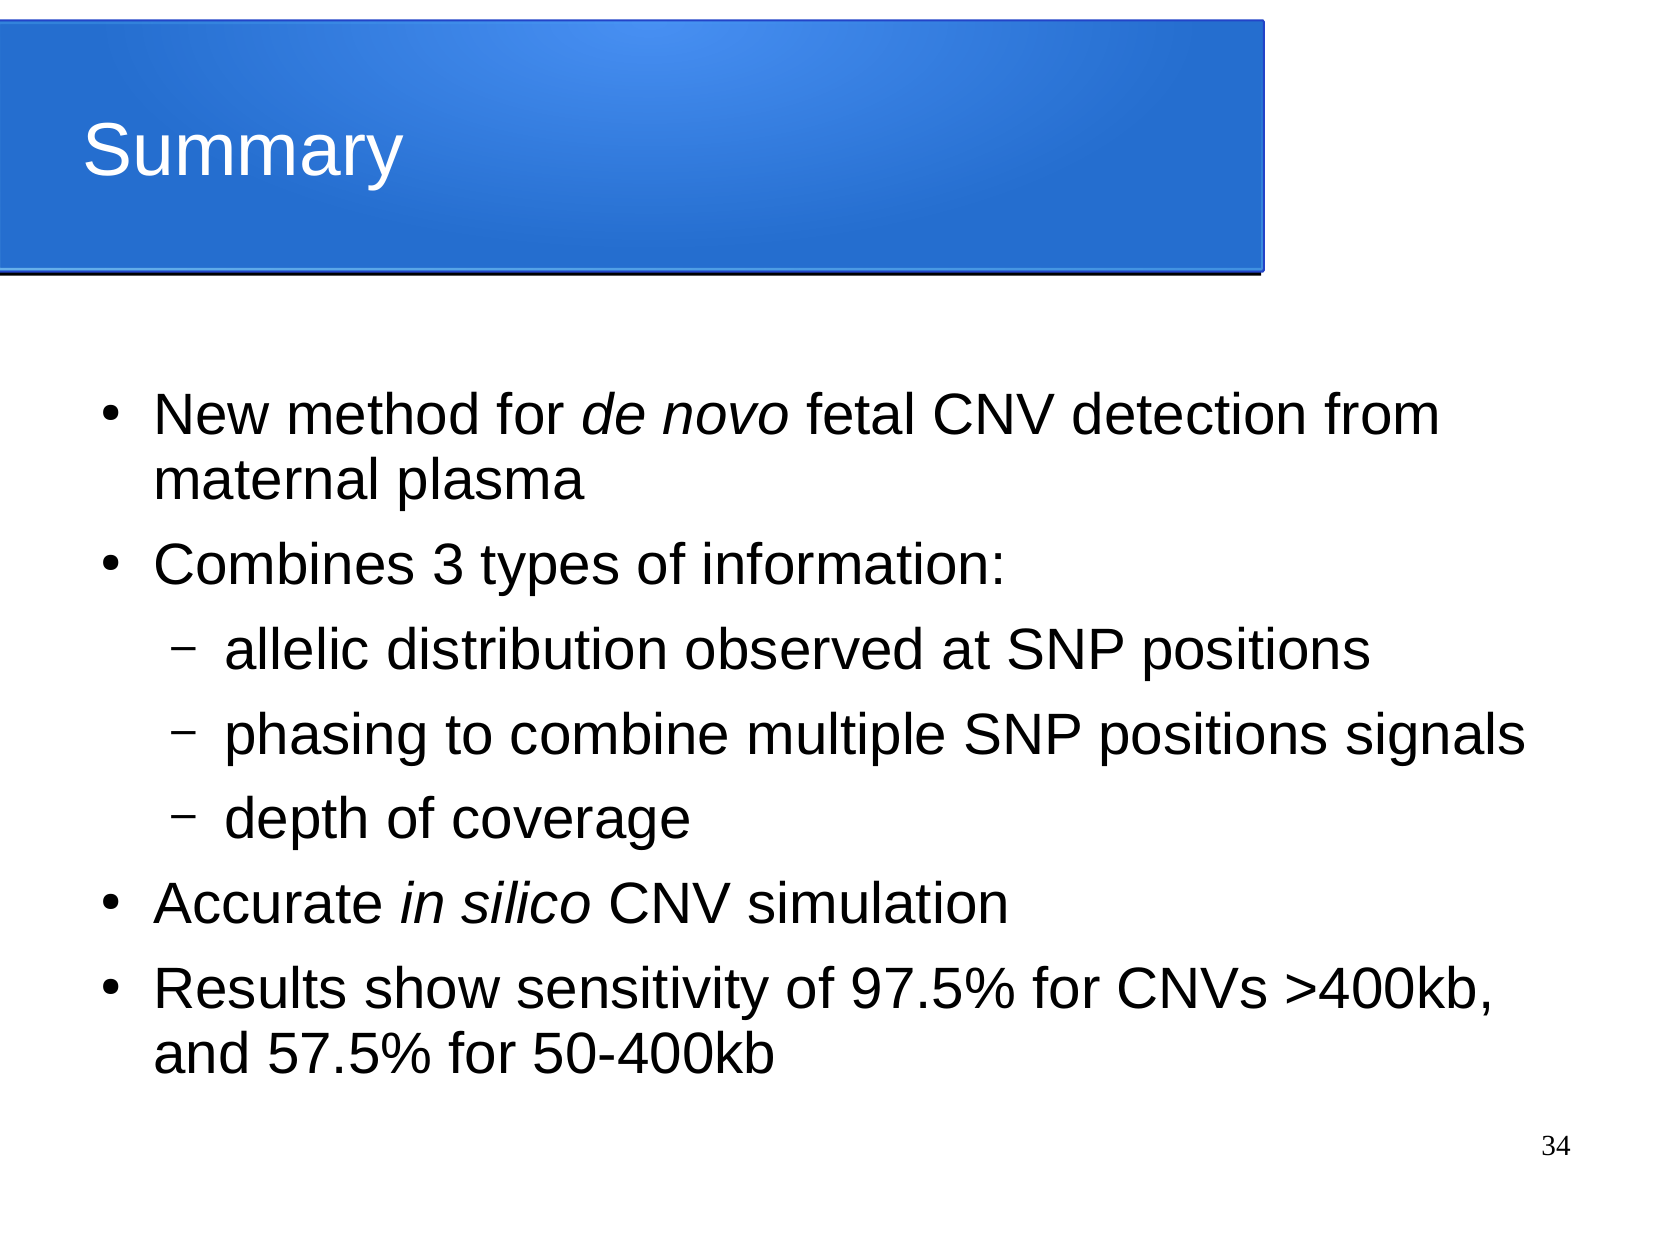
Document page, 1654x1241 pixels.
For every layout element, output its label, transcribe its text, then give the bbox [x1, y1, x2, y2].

list New method for de novo fetal CNV detection from maternal plasma Combines 3 types of information: allelic distribution observed at SNP positions phasing to combine multiple SNP positions signals depth of coverage Accurate in silico CNV simulation Results show sensitivity of 97.5% for CNVs >400kb, and 57.5% for 50-400kb [82, 381, 1571, 1102]
title Summary [82, 47, 1235, 252]
